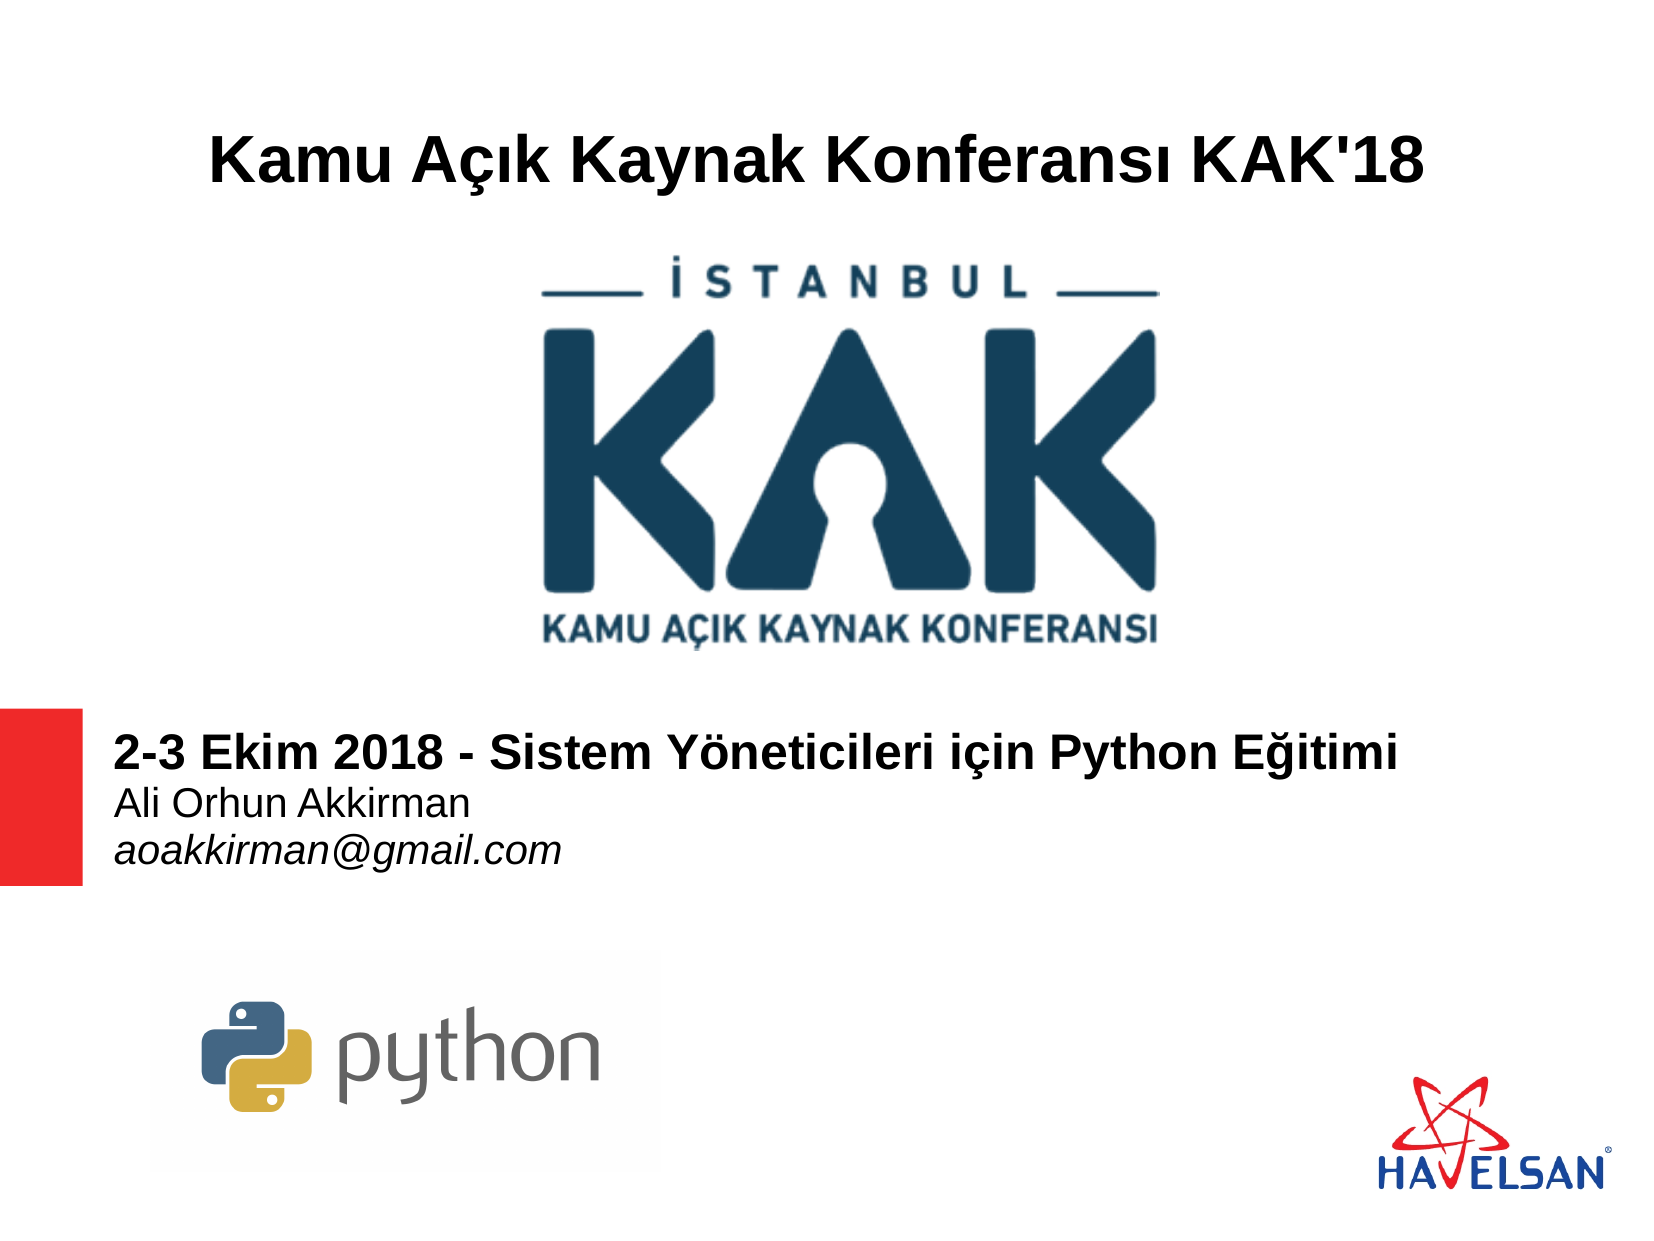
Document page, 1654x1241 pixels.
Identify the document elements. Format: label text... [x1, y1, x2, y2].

picture [540, 254, 1160, 651]
picture [1335, 1033, 1645, 1241]
picture [150, 950, 661, 1172]
text_box Kamu Açık Kaynak Konferansı KAK'18 [45, 114, 1591, 316]
text_box 2-3 Ekim 2018 - Sistem Yöneticileri için Python Eğitimi Ali Orhun Akkirman aoakkirman@gmail.com [99, 716, 1501, 937]
